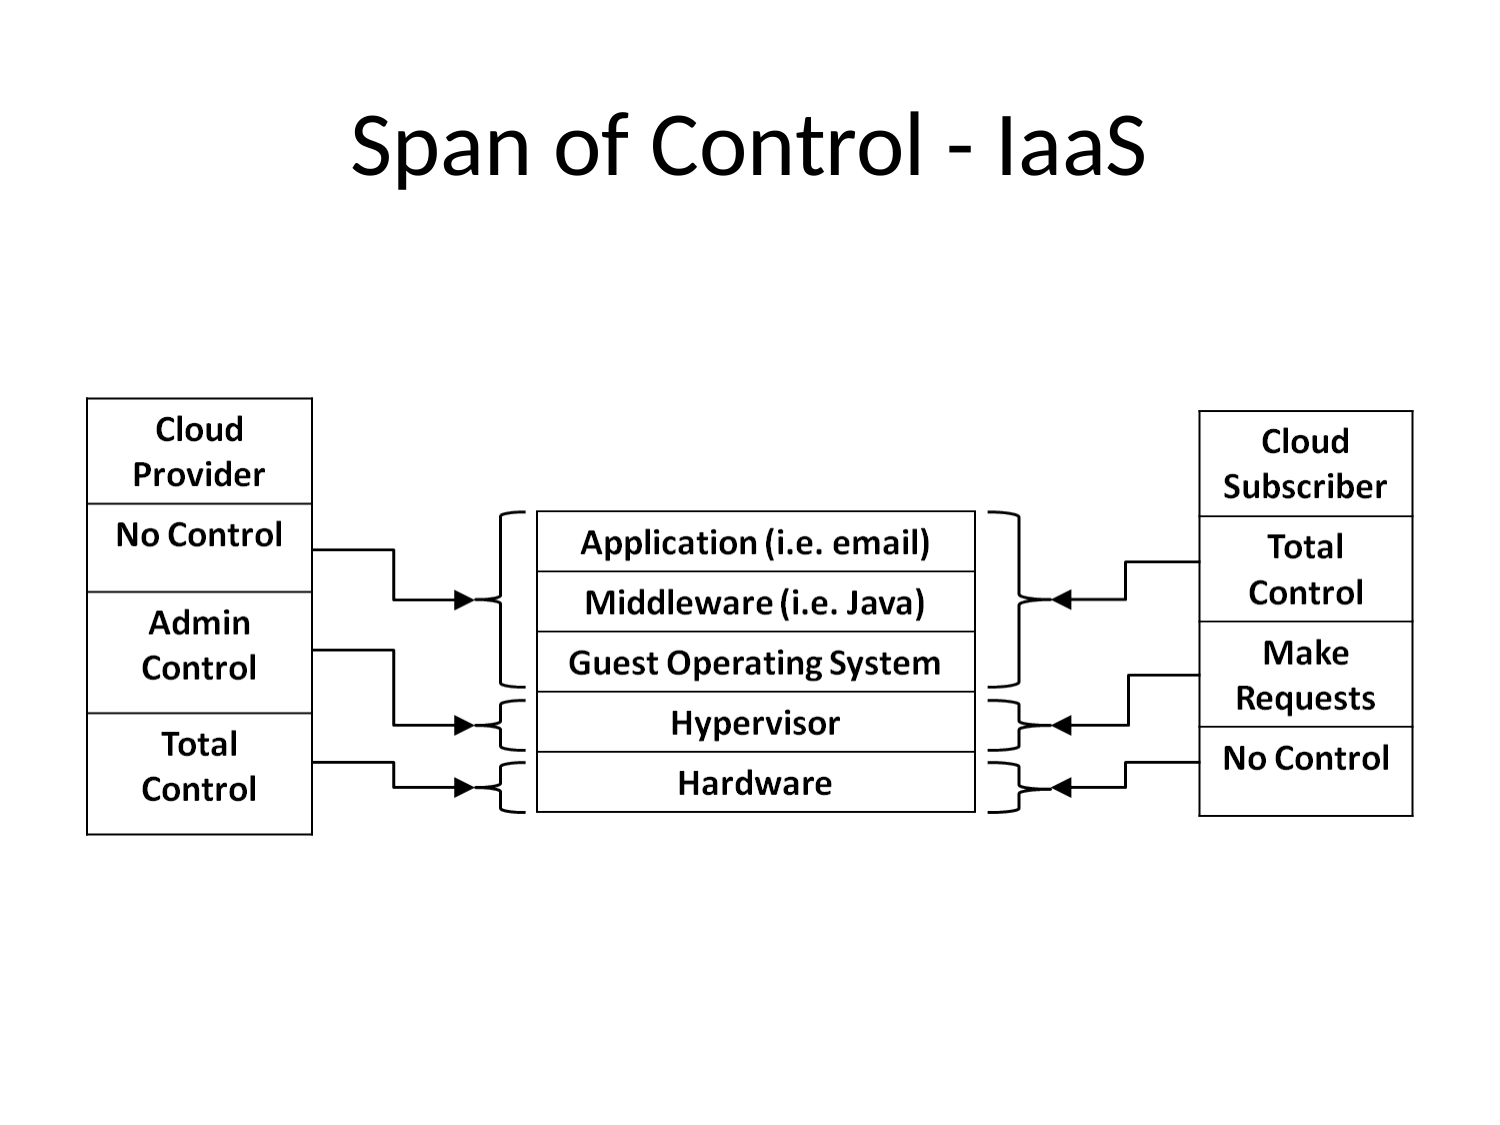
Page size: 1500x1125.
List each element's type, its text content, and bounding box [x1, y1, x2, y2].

picture [75, 387, 1424, 847]
title Span of Control - IaaS [75, 45, 1425, 233]
